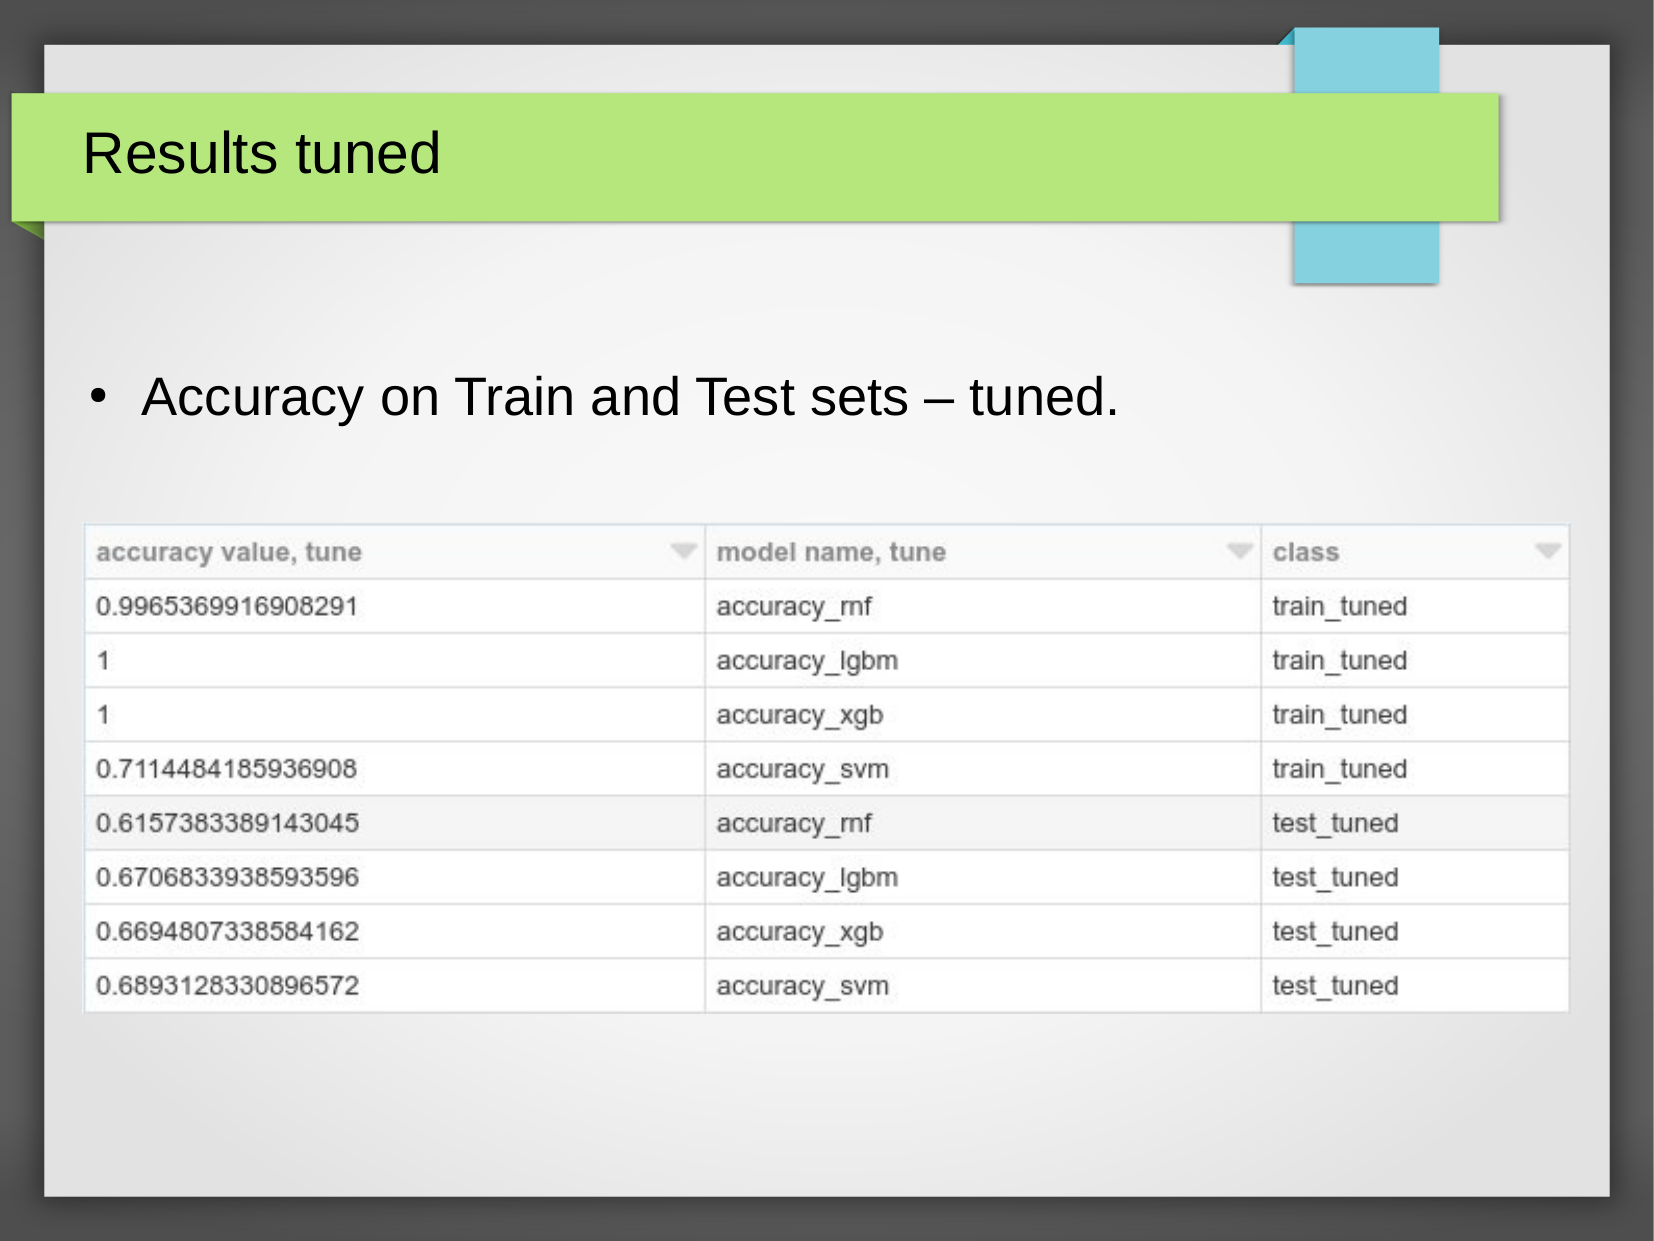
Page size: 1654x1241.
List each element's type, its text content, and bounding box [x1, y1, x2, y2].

list Accuracy on Train and Test sets – tuned. [70, 366, 1560, 461]
title Results tuned [82, 94, 1264, 213]
picture [0, 0, 1654, 1241]
